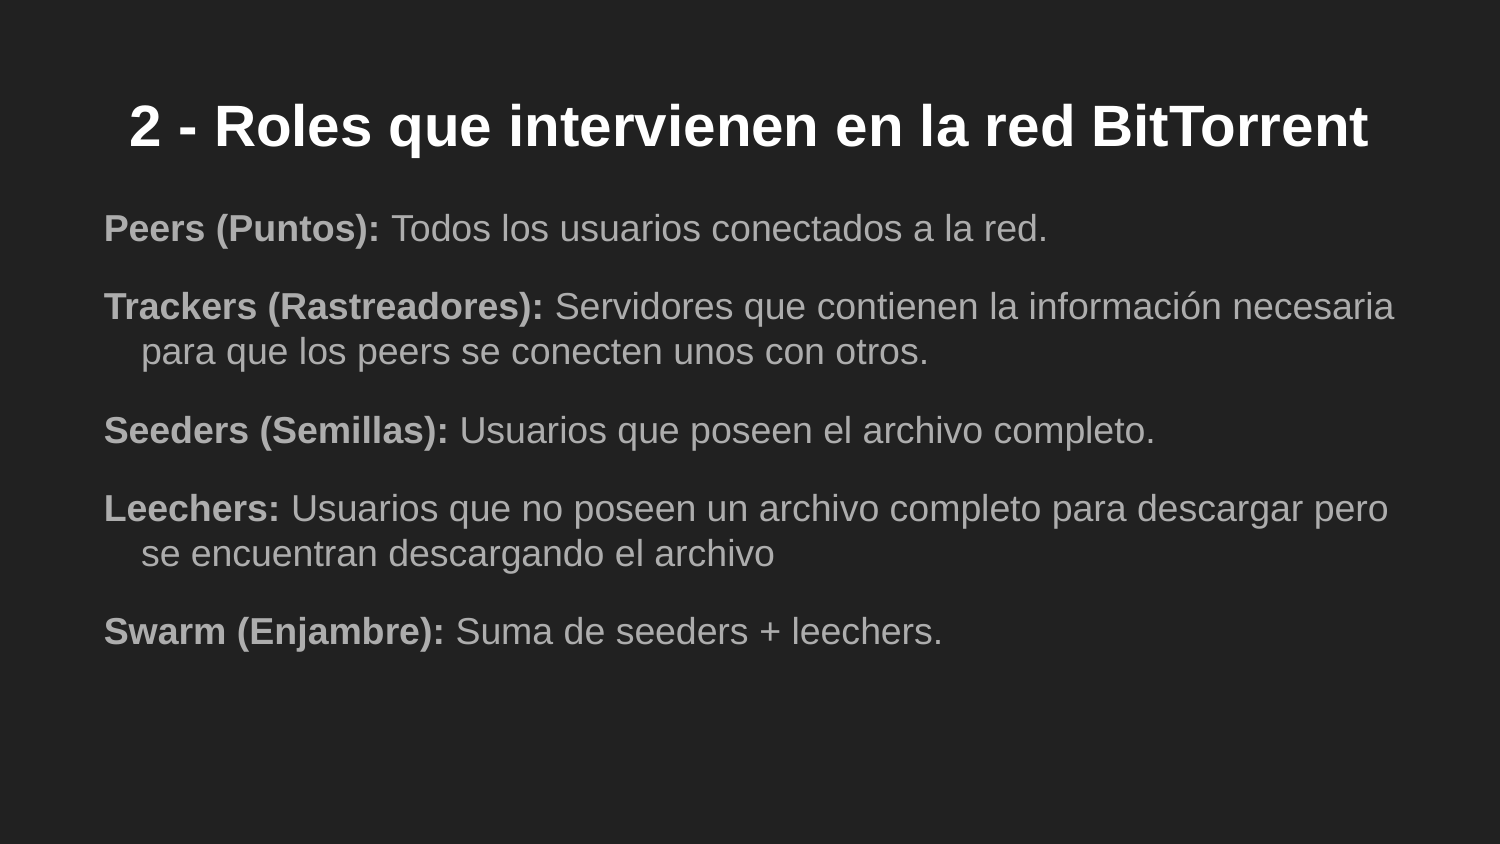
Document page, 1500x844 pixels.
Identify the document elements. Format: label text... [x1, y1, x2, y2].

list Peers (Puntos): Todos los usuarios conectados a la red. Trackers (Rastreadores): Servidores que contienen la información necesaria para que los peers se conecten unos con otros. Seeders (Semillas): Usuarios que poseen el archivo completo. Leechers: Usuarios que no poseen un archivo completo para descargar pero se encuentran descargando el archivo Swarm (Enjambre): Suma de seeders + leechers. [51, 189, 1449, 750]
title 2 - Roles que intervienen en la red BitTorrent [51, 72, 1449, 167]
